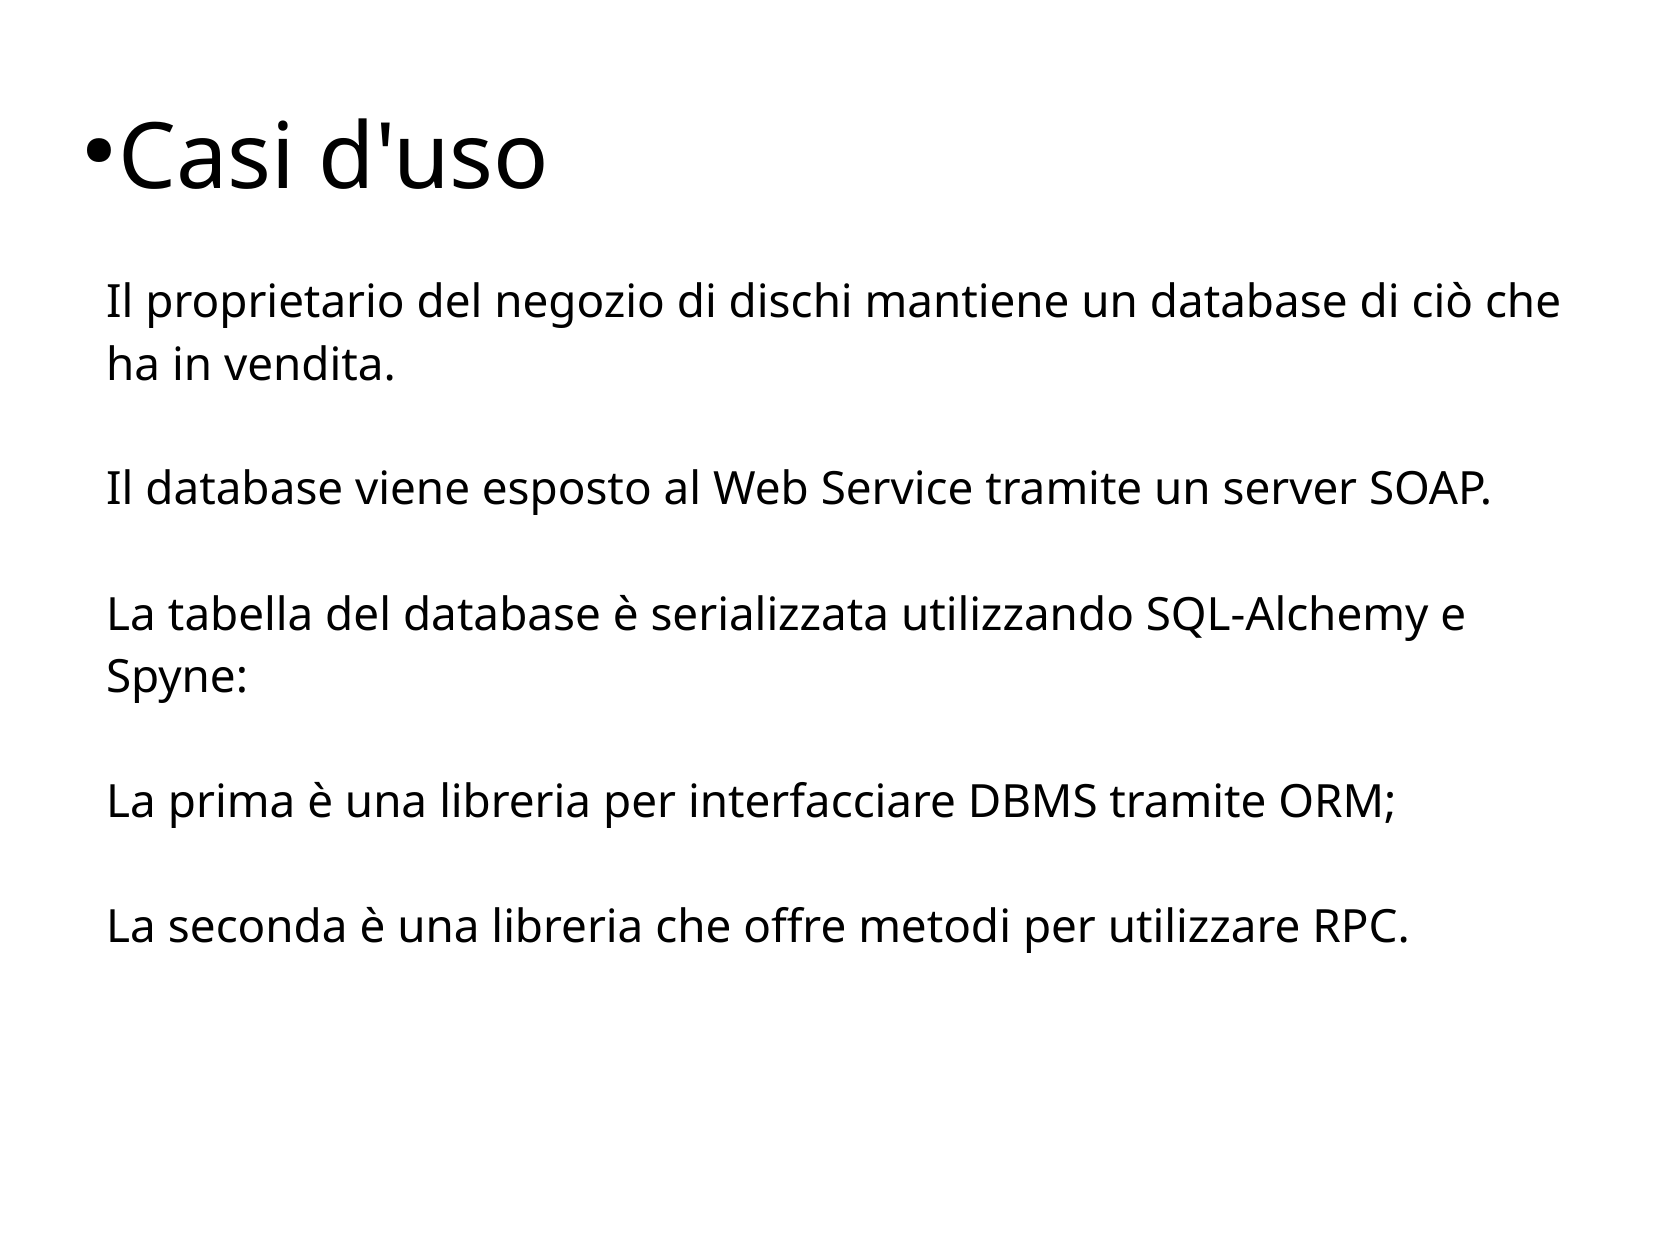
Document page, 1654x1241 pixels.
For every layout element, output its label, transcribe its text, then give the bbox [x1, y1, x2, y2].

subtitle Il proprietario del negozio di dischi mantiene un database di ciò che ha in vendita. Il database viene esposto al Web Service tramite un server SOAP. La tabella del database è serializzata utilizzando SQL-Alchemy e Spyne: La prima è una libreria per interfacciare DBMS tramite ORM; La seconda è una libreria che offre metodi per utilizzare RPC. [106, 279, 1595, 945]
title Casi d'uso [82, 49, 1571, 257]
